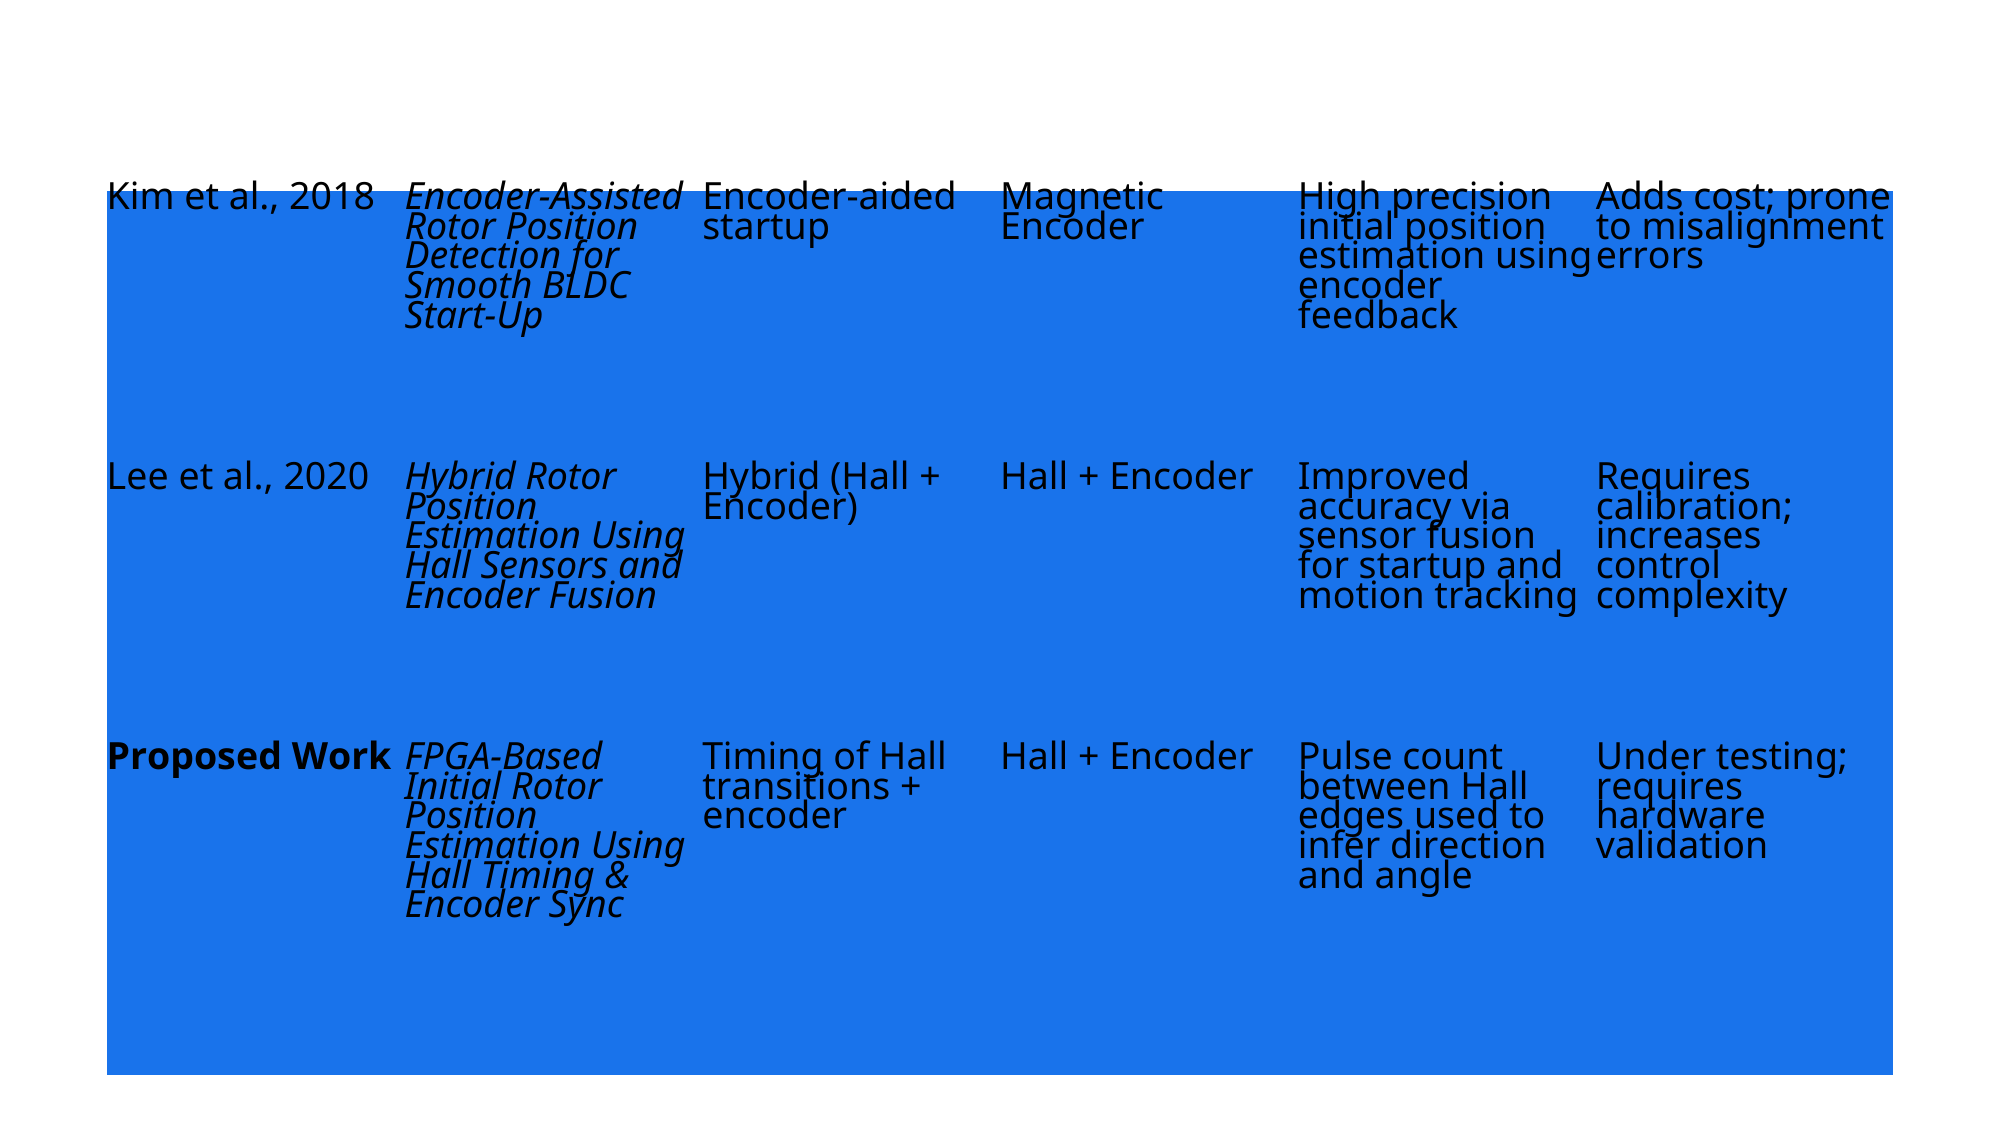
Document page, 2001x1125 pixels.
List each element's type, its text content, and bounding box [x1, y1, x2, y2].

table_header Encoder-Assisted Rotor Position Detection for Smooth BLDC Start-Up [405, 191, 702, 471]
table_cell Pulse count between Hall edges used to infer direction and angle [1298, 751, 1596, 1075]
table_cell Timing of Hall transitions + encoder [702, 751, 1000, 1075]
table_cell Improved accuracy via sensor fusion for startup and motion tracking [1298, 471, 1596, 751]
table_cell Requires calibration; increases control complexity [1596, 471, 1893, 751]
table_header Magnetic Encoder [1000, 191, 1298, 471]
table_cell Hall + Encoder [1000, 471, 1298, 751]
table_cell Hall + Encoder [1000, 751, 1298, 1075]
table_cell Hybrid (Hall + Encoder) [702, 471, 1000, 751]
table_header Kim et al., 2018 [107, 191, 405, 471]
table_cell Hybrid Rotor Position Estimation Using Hall Sensors and Encoder Fusion [405, 471, 702, 751]
table_header Encoder-aided startup [702, 191, 1000, 471]
table_cell Lee et al., 2020 [107, 471, 405, 751]
table_cell FPGA-Based Initial Rotor Position Estimation Using Hall Timing & Encoder Sync [405, 751, 702, 1075]
table_header Adds cost; prone to misalignment errors [1596, 191, 1893, 471]
table_cell Proposed Work [107, 751, 405, 1075]
table_cell Under testing; requires hardware validation [1596, 751, 1893, 1075]
table_header High precision initial position estimation using encoder feedback [1298, 191, 1596, 471]
